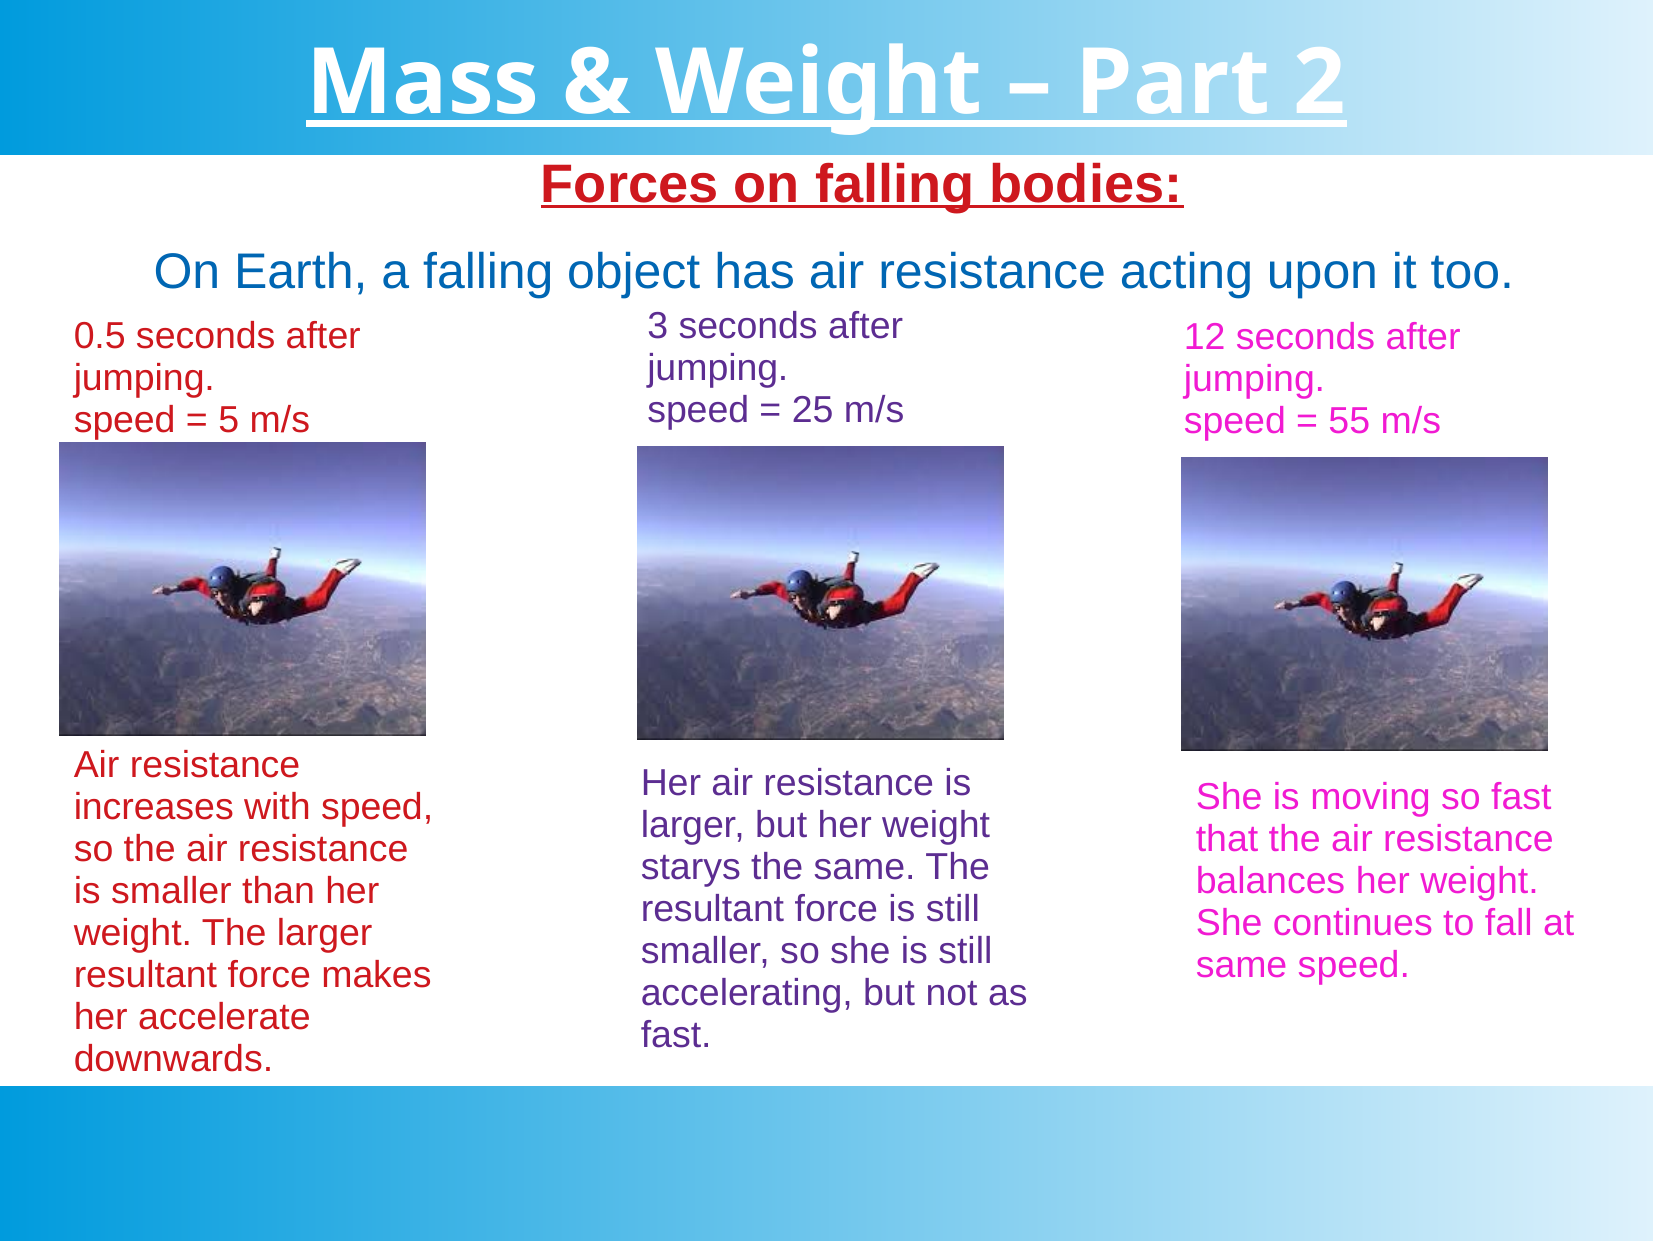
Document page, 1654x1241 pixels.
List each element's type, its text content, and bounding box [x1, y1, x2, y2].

list Forces on falling bodies: On Earth, a falling object has air resistance acting upon it too. [82, 153, 1571, 1111]
text_box 3 seconds after jumping. speed = 25 m/s [632, 296, 1023, 438]
picture [59, 448, 426, 735]
picture [1181, 457, 1548, 752]
text_box Her air resistance is larger, but her weight starys the same. The resultant force is still smaller, so she is still accelerating, but not as fast. [625, 754, 1052, 1063]
picture [637, 446, 1004, 740]
title Mass & Weight – Part 2 [82, 25, 1571, 130]
text_box 0.5 seconds after jumping. speed = 5 m/s [59, 307, 473, 448]
text_box Air resistance increases with speed, so the air resistance is smaller than her weight. The larger resultant force makes her accelerate downwards. [59, 735, 461, 1087]
text_box 12 seconds after jumping. speed = 55 m/s [1169, 308, 1571, 449]
text_box She is moving so fast that the air resistance balances her weight. She continues to fall at same speed. [1181, 767, 1595, 993]
